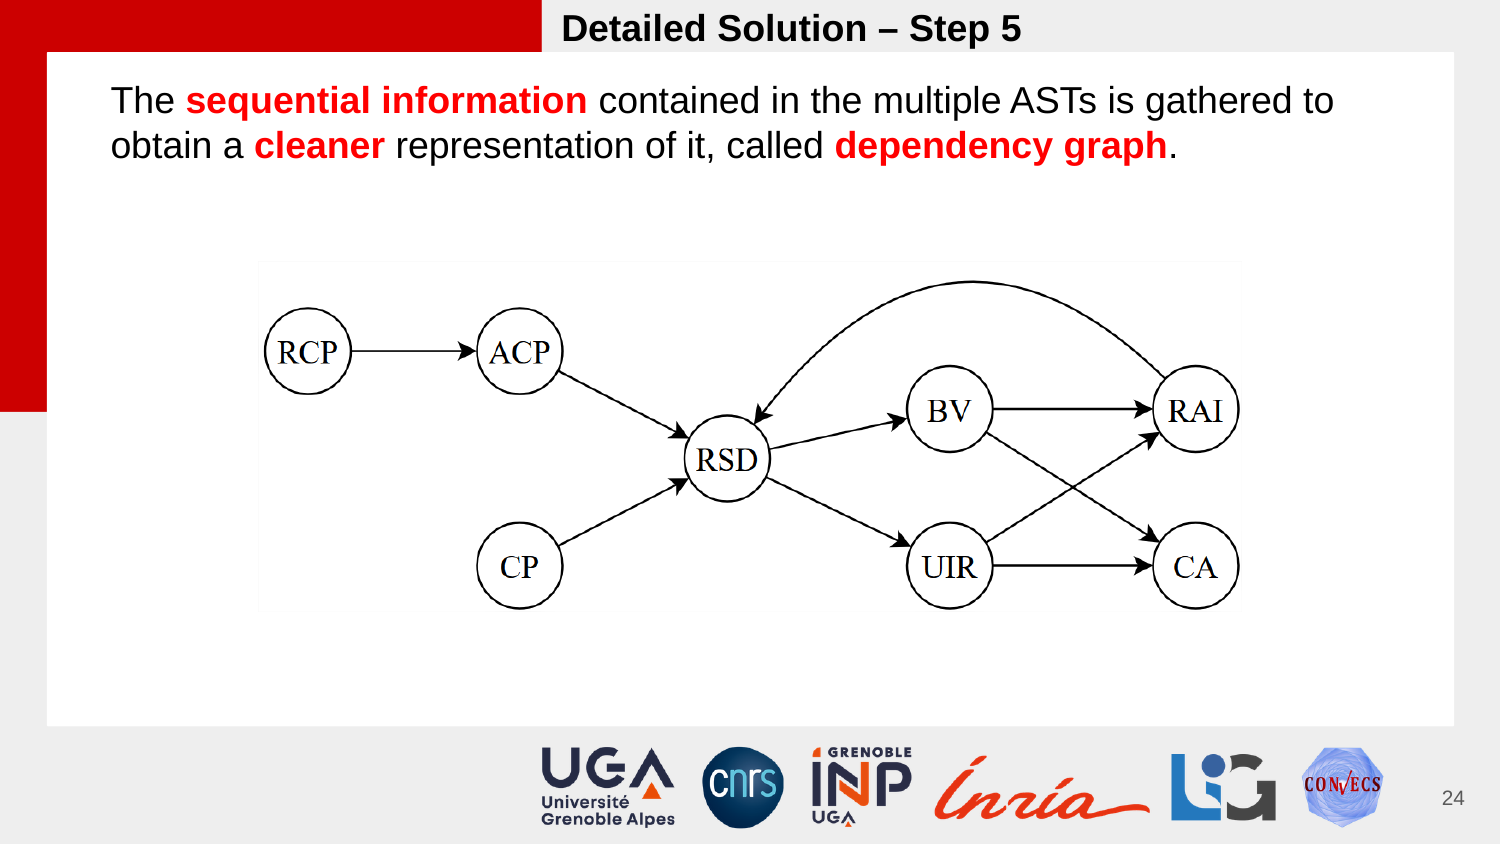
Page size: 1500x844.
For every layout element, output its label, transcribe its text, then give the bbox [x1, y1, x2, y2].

text_box Detailed Solution – Step 5 [546, 0, 1441, 55]
picture [0, 0, 1500, 844]
text_box The sequential information contained in the multiple ASTs is gathered to obtain a cleaner representation of it, called dependency graph. [95, 72, 1405, 231]
slide_number <numéro> [1389, 764, 1480, 830]
